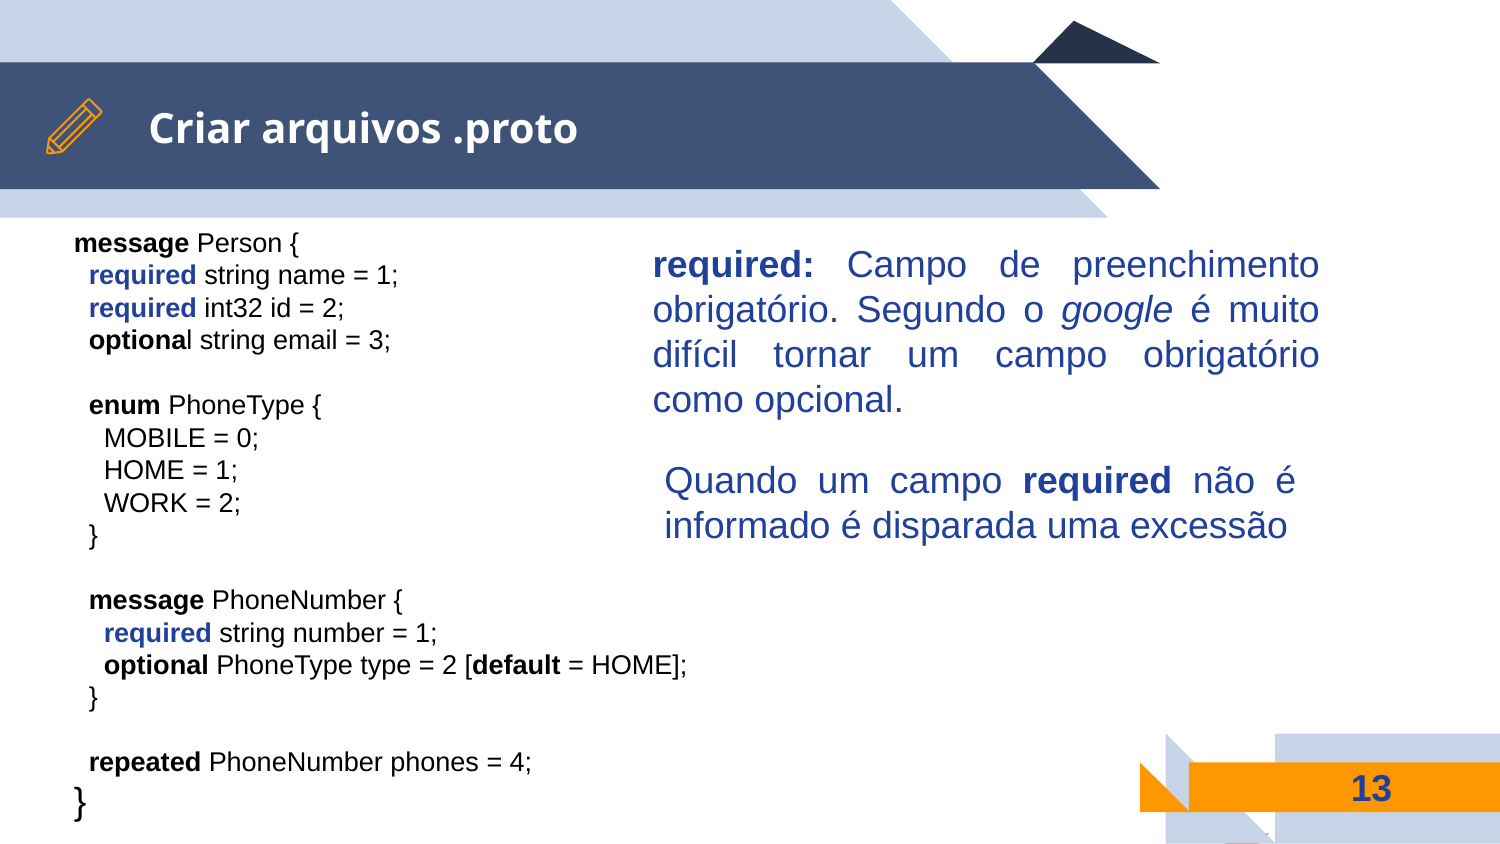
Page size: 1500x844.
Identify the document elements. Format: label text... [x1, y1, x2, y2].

text_box required: Campo de preenchimento obrigatório. Segundo o google é muito difícil tornar um campo obrigatório como opcional. [637, 232, 1335, 414]
text_box Criar arquivos .proto [133, 64, 1035, 190]
text_box 13 [1249, 760, 1494, 813]
text_box message Person { required string name = 1; required int32 id = 2; optional string email = 3; enum PhoneType { MOBILE = 0; HOME = 1; WORK = 2; } message PhoneNumber { required string number = 1; optional PhoneType type = 2 [default = HOME]; } repeated PhoneNumber phones = 4; } [58, 217, 1181, 781]
text_box Quando um campo required não é informado é disparada uma excessão [649, 448, 1311, 589]
